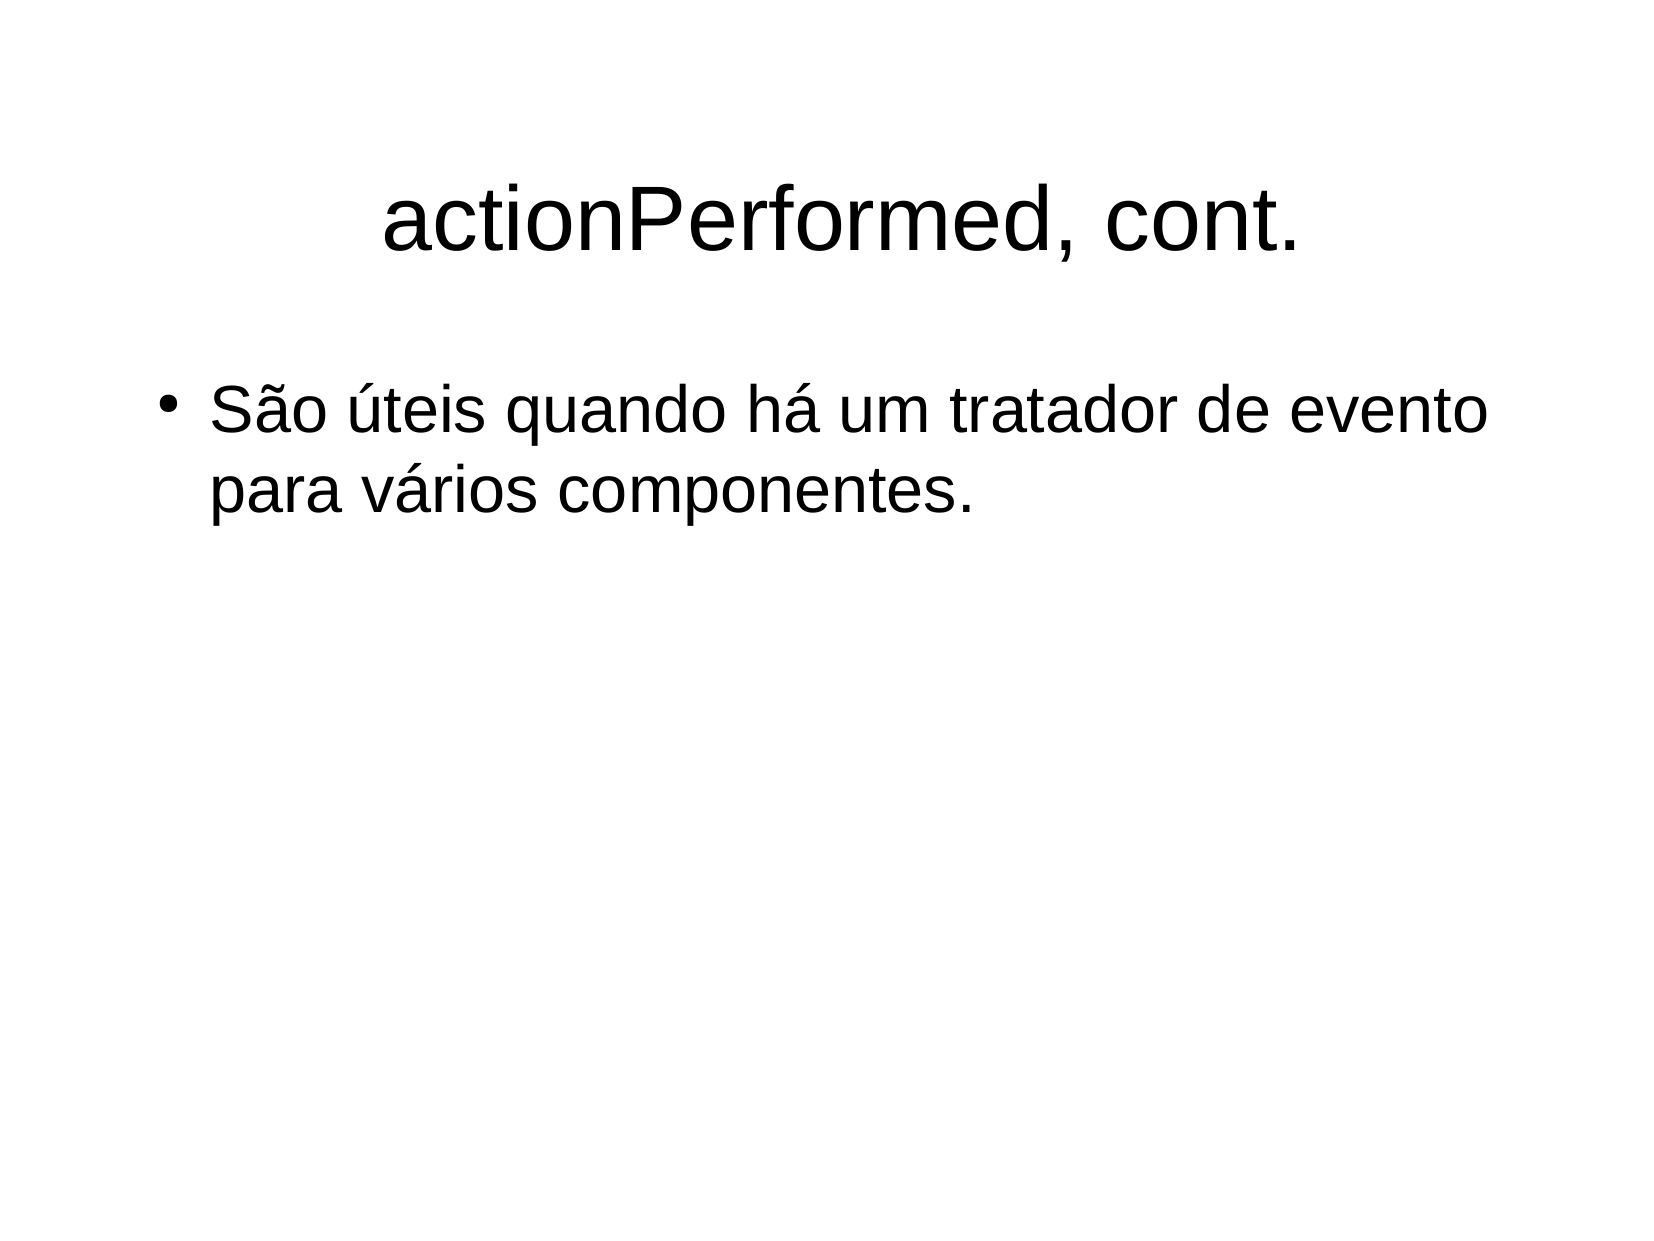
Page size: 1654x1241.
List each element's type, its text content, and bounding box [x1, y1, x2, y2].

list São úteis quando há um tratador de evento para vários componentes. [124, 358, 1530, 1103]
title actionPerformed, cont. [124, 110, 1530, 317]
